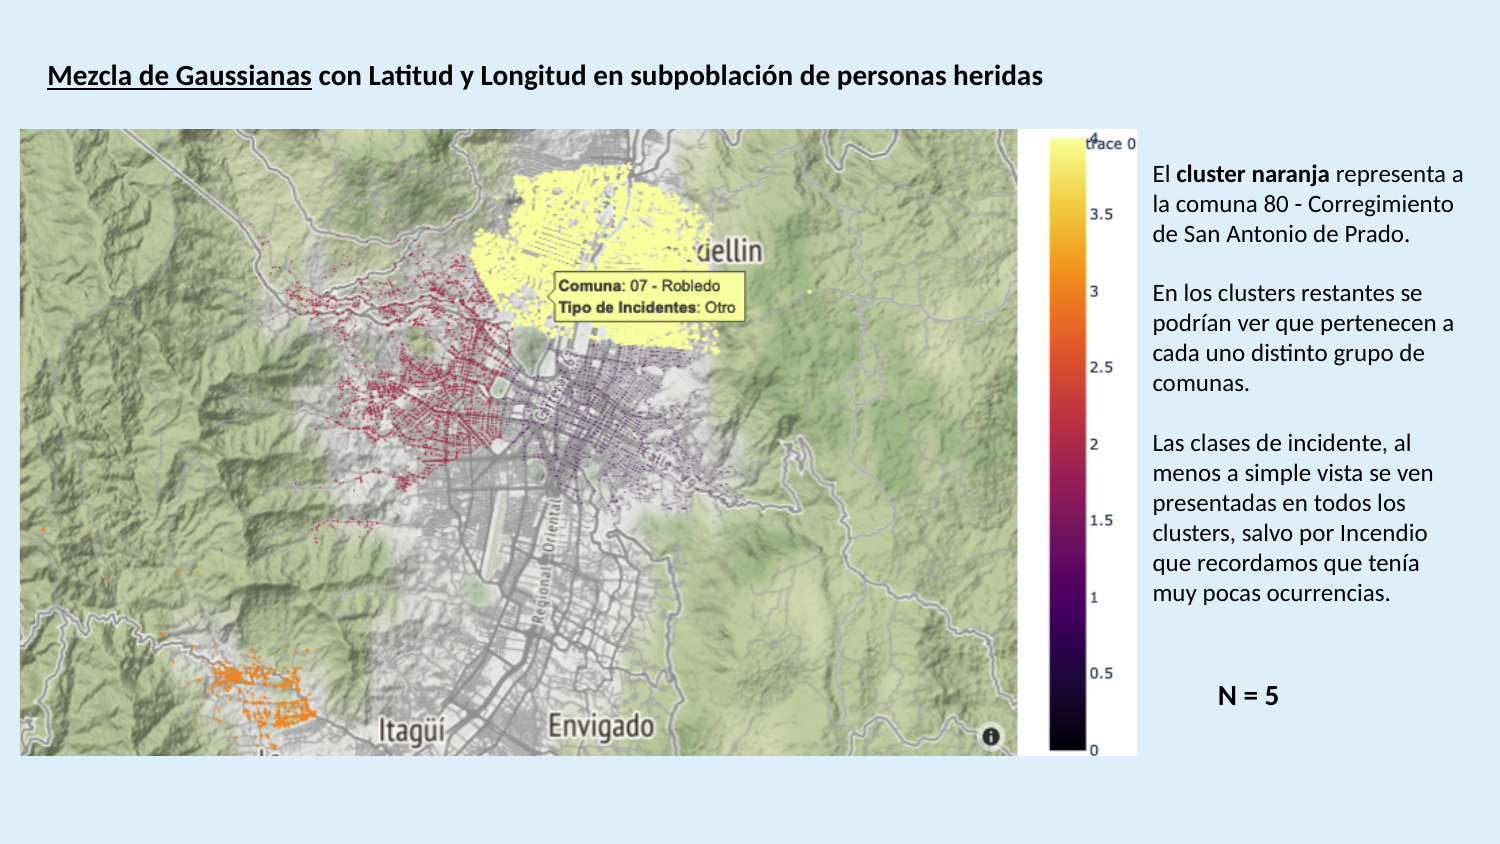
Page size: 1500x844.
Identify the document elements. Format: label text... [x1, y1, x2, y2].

text_box N = 5 [1196, 661, 1304, 727]
text_box El cluster naranja representa a la comuna 80 - Corregimiento de San Antonio de Prado. En los clusters restantes se podrían ver que pertenecen a cada uno distinto grupo de comunas. Las clases de incidente, al menos a simple vista se ven presentadas en todos los clusters, salvo por Incendio que recordamos que tenía muy pocas ocurrencias. [1137, 142, 1485, 622]
text_box Mezcla de Gaussianas con Latitud y Longitud en subpoblación de personas heridas [32, 41, 1070, 142]
picture [19, 129, 1138, 756]
